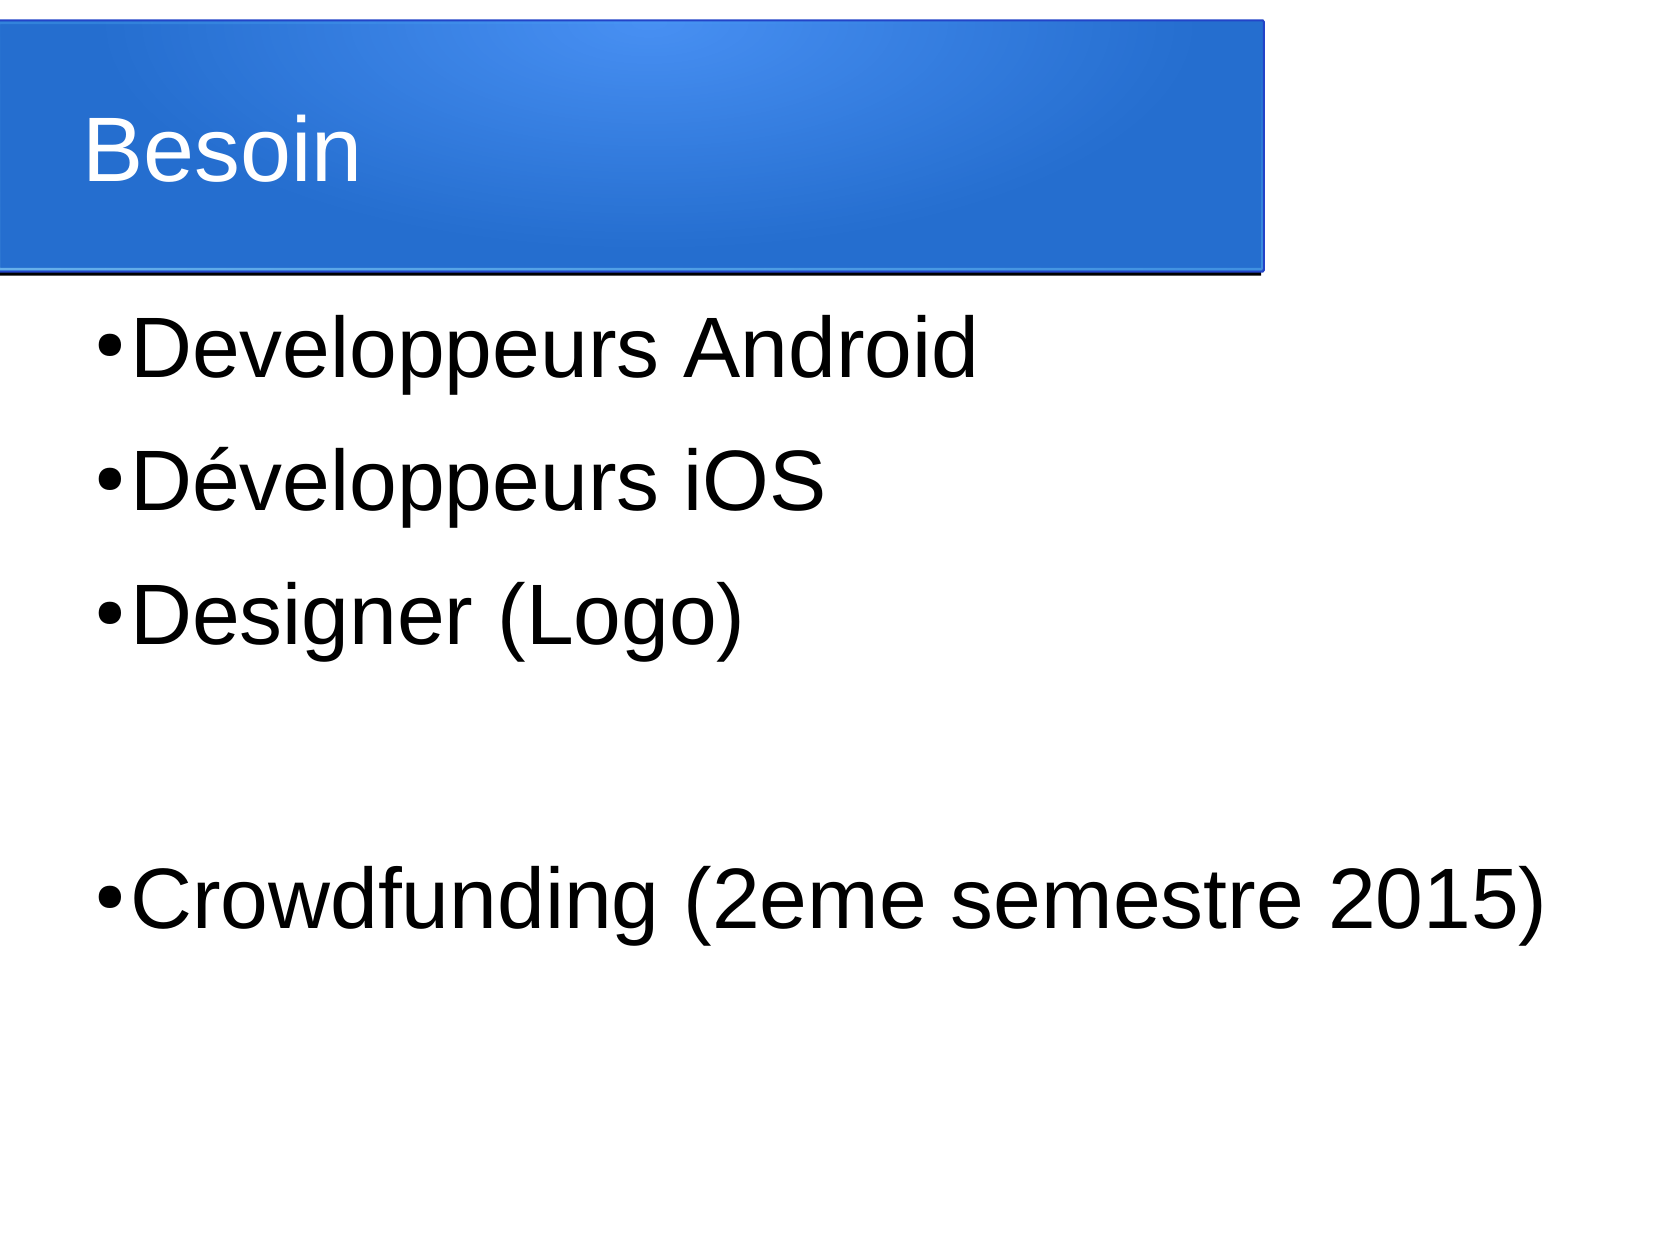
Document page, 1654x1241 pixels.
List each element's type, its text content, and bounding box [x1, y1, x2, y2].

list Developpeurs Android Développeurs iOS Designer (Logo) Crowdfunding (2eme semestre 2015) [82, 299, 1571, 1019]
title Besoin [82, 47, 1235, 252]
